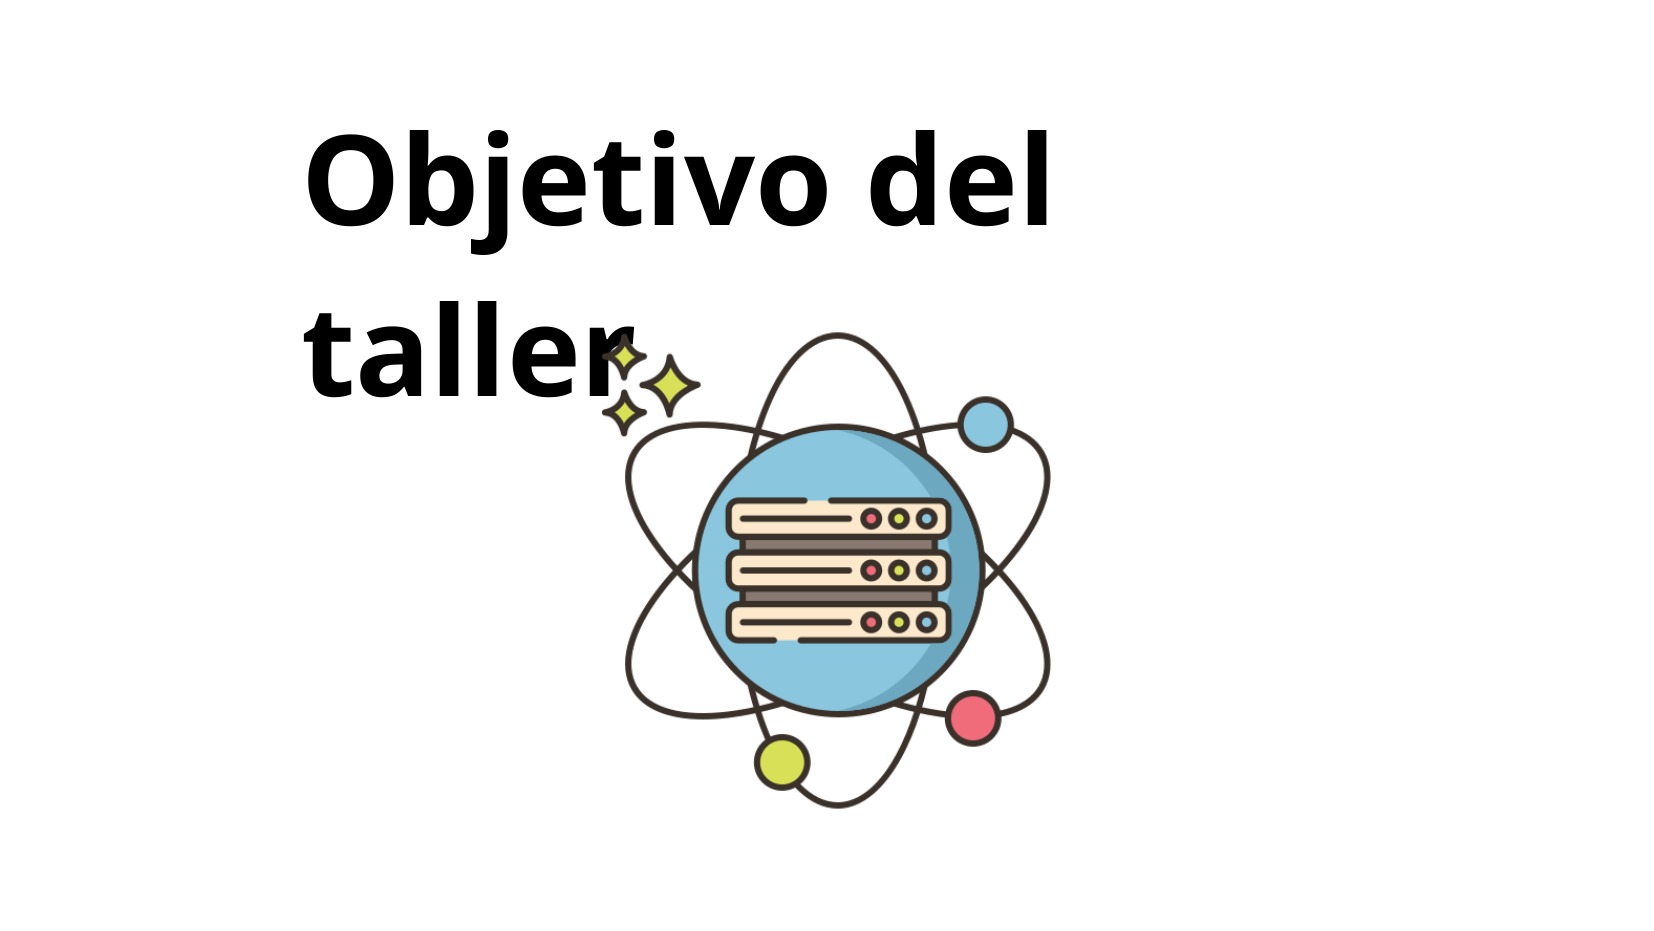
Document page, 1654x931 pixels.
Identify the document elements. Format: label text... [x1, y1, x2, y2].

text_box Objetivo del taller [286, 84, 1368, 225]
picture [558, 302, 1095, 839]
